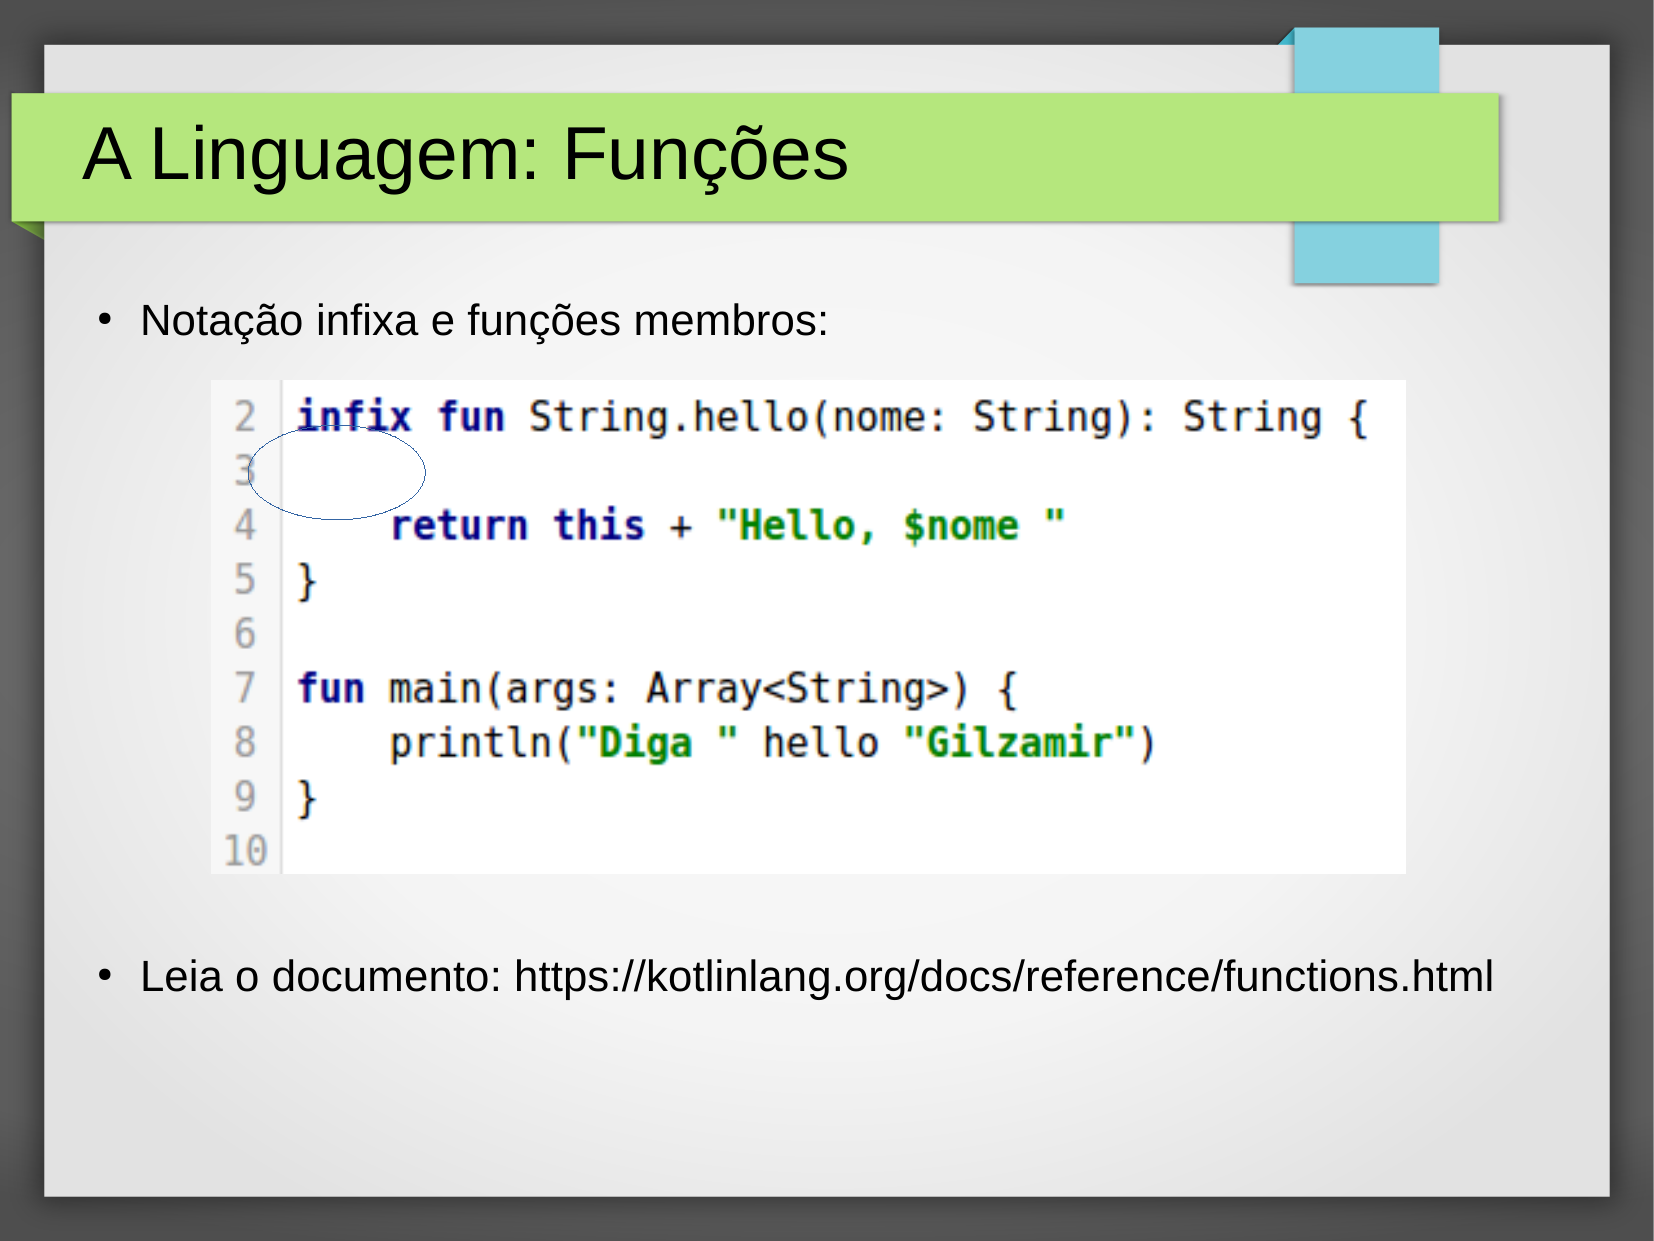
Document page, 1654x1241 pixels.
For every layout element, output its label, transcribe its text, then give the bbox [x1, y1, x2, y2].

picture [0, 0, 1654, 1241]
list Notação infixa e funções membros: Leia o documento: https://kotlinlang.org/docs/reference/functions.html [82, 295, 1571, 1015]
title A Linguagem: Funções [82, 94, 1264, 213]
